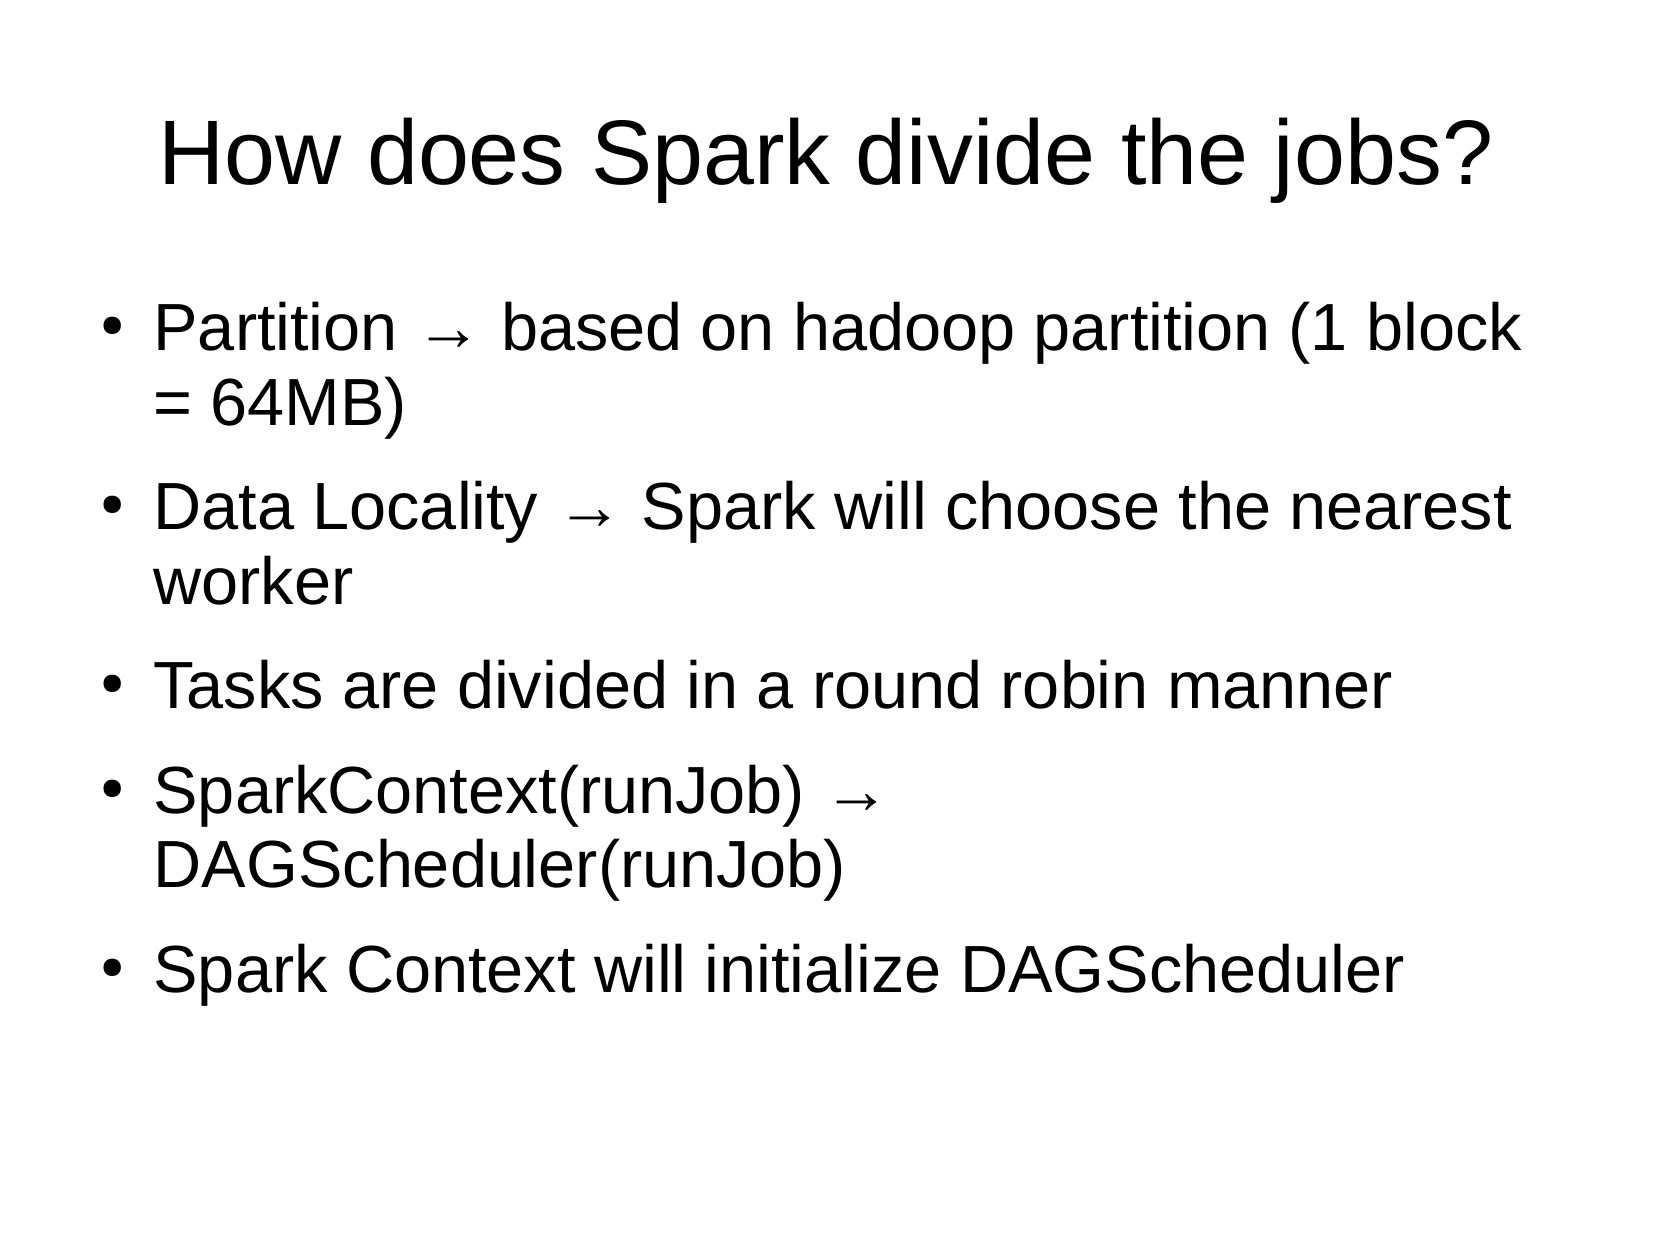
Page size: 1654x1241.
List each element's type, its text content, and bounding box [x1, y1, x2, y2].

title How does Spark divide the jobs? [82, 49, 1571, 257]
list Partition → based on hadoop partition (1 block = 64MB) Data Locality → Spark will choose the nearest worker Tasks are divided in a round robin manner SparkContext(runJob) → DAGScheduler(runJob) Spark Context will initialize DAGScheduler [82, 290, 1571, 1010]
